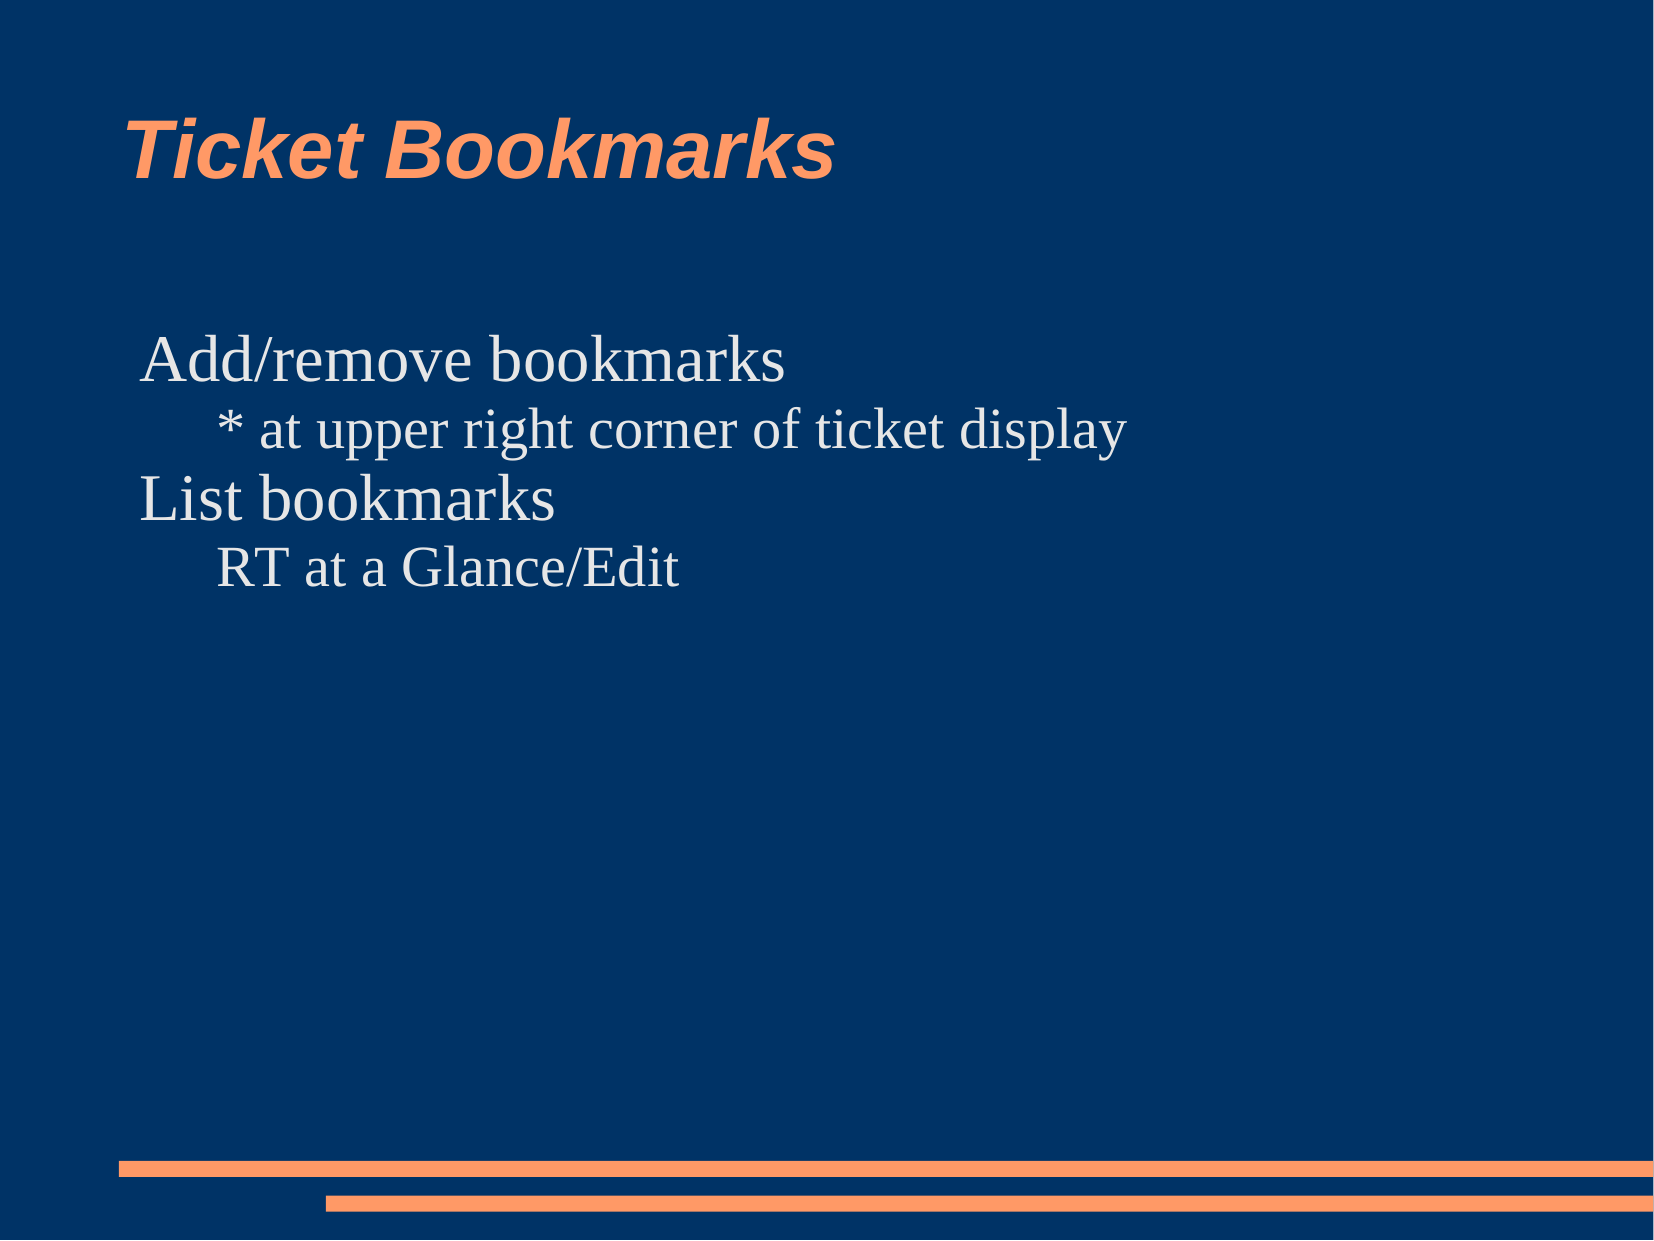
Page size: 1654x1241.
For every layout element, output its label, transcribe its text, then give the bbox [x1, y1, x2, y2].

title Ticket Bookmarks [121, 53, 1534, 247]
list Add/remove bookmarks * at upper right corner of ticket display List bookmarks RT at a Glance/Edit [121, 322, 1561, 1118]
